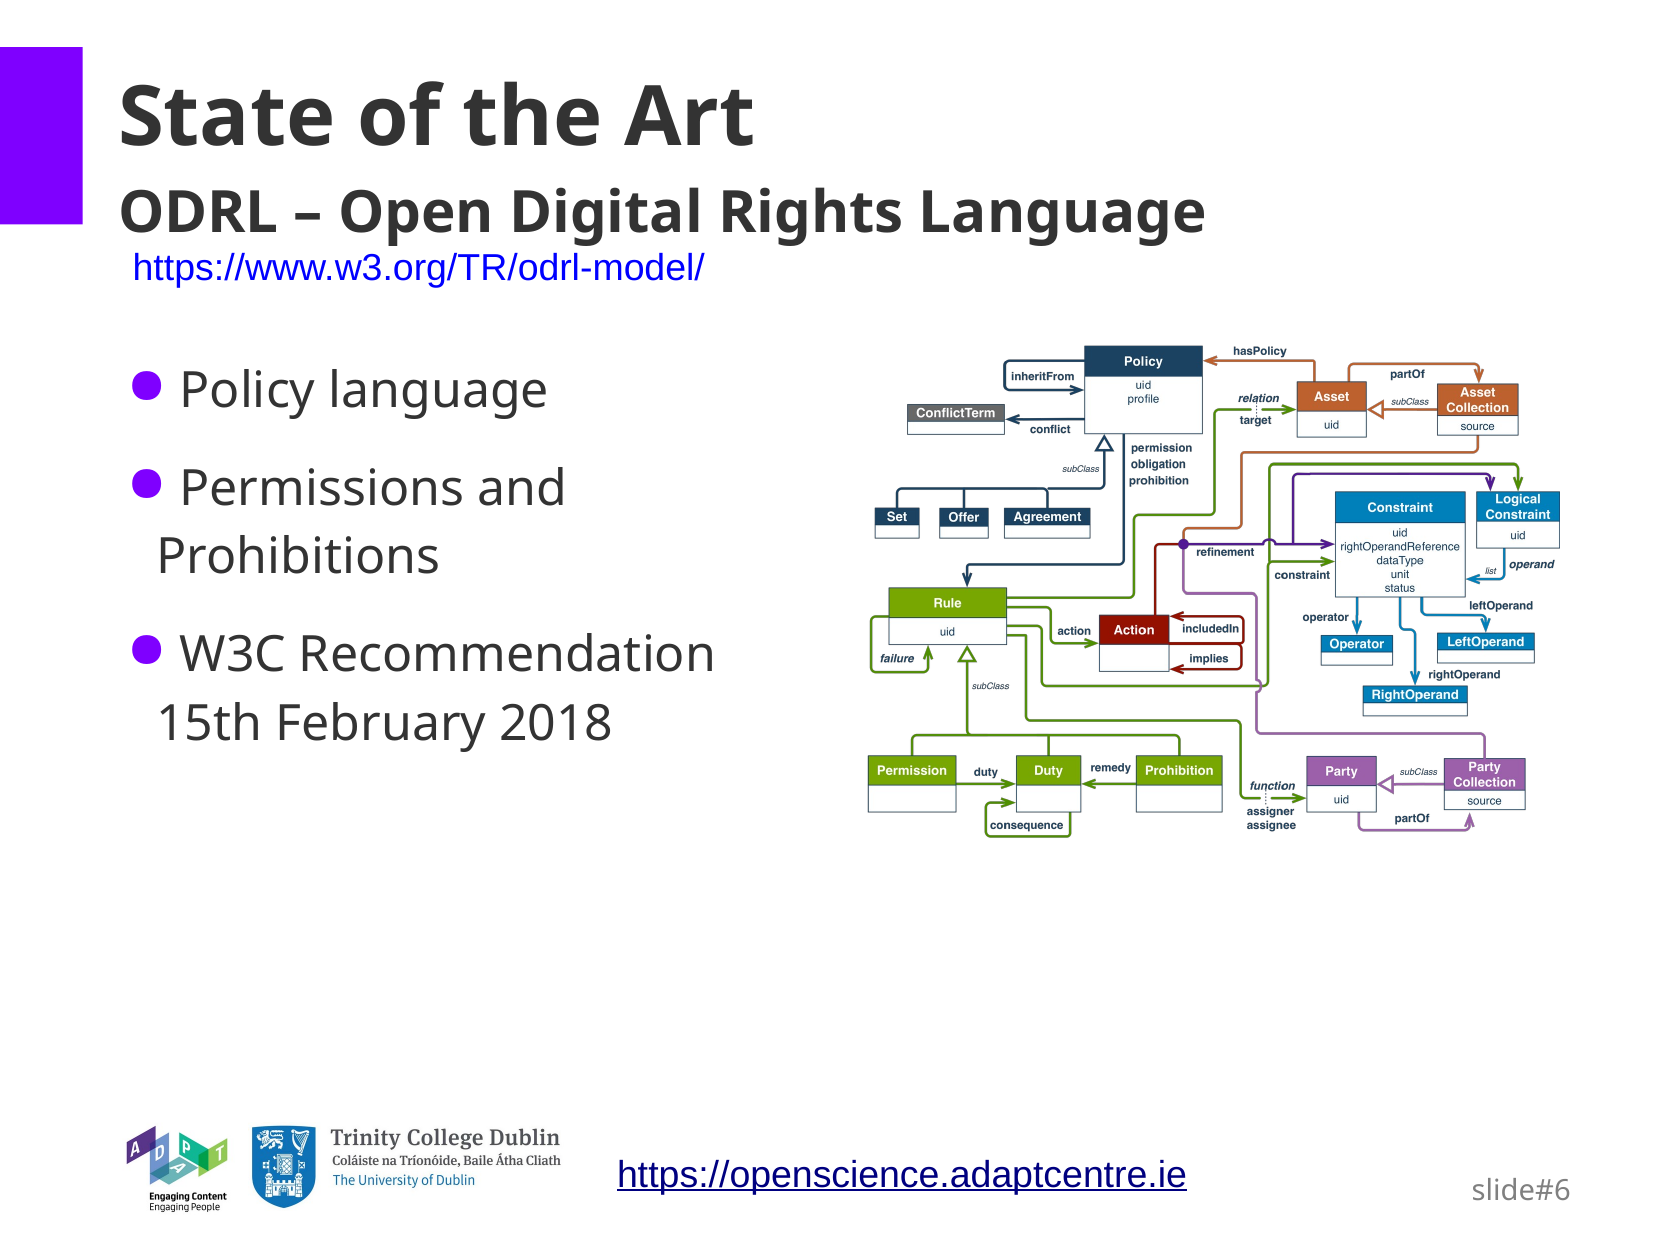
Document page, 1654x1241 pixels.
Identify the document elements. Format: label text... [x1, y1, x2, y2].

picture [106, 1098, 247, 1239]
list Policy language Permissions and Prohibitions W3C Recommendation 15th February 2018 [118, 354, 810, 1074]
title State of the Art ODRL – Open Digital Rights Language [118, 49, 1571, 257]
text_box https://www.w3.org/TR/odrl-model/ [117, 238, 756, 325]
picture [1486, 510, 1492, 517]
picture [248, 1122, 564, 1211]
picture [1528, 495, 1540, 503]
picture [1509, 495, 1527, 506]
picture [1496, 495, 1502, 503]
picture [867, 335, 1560, 851]
